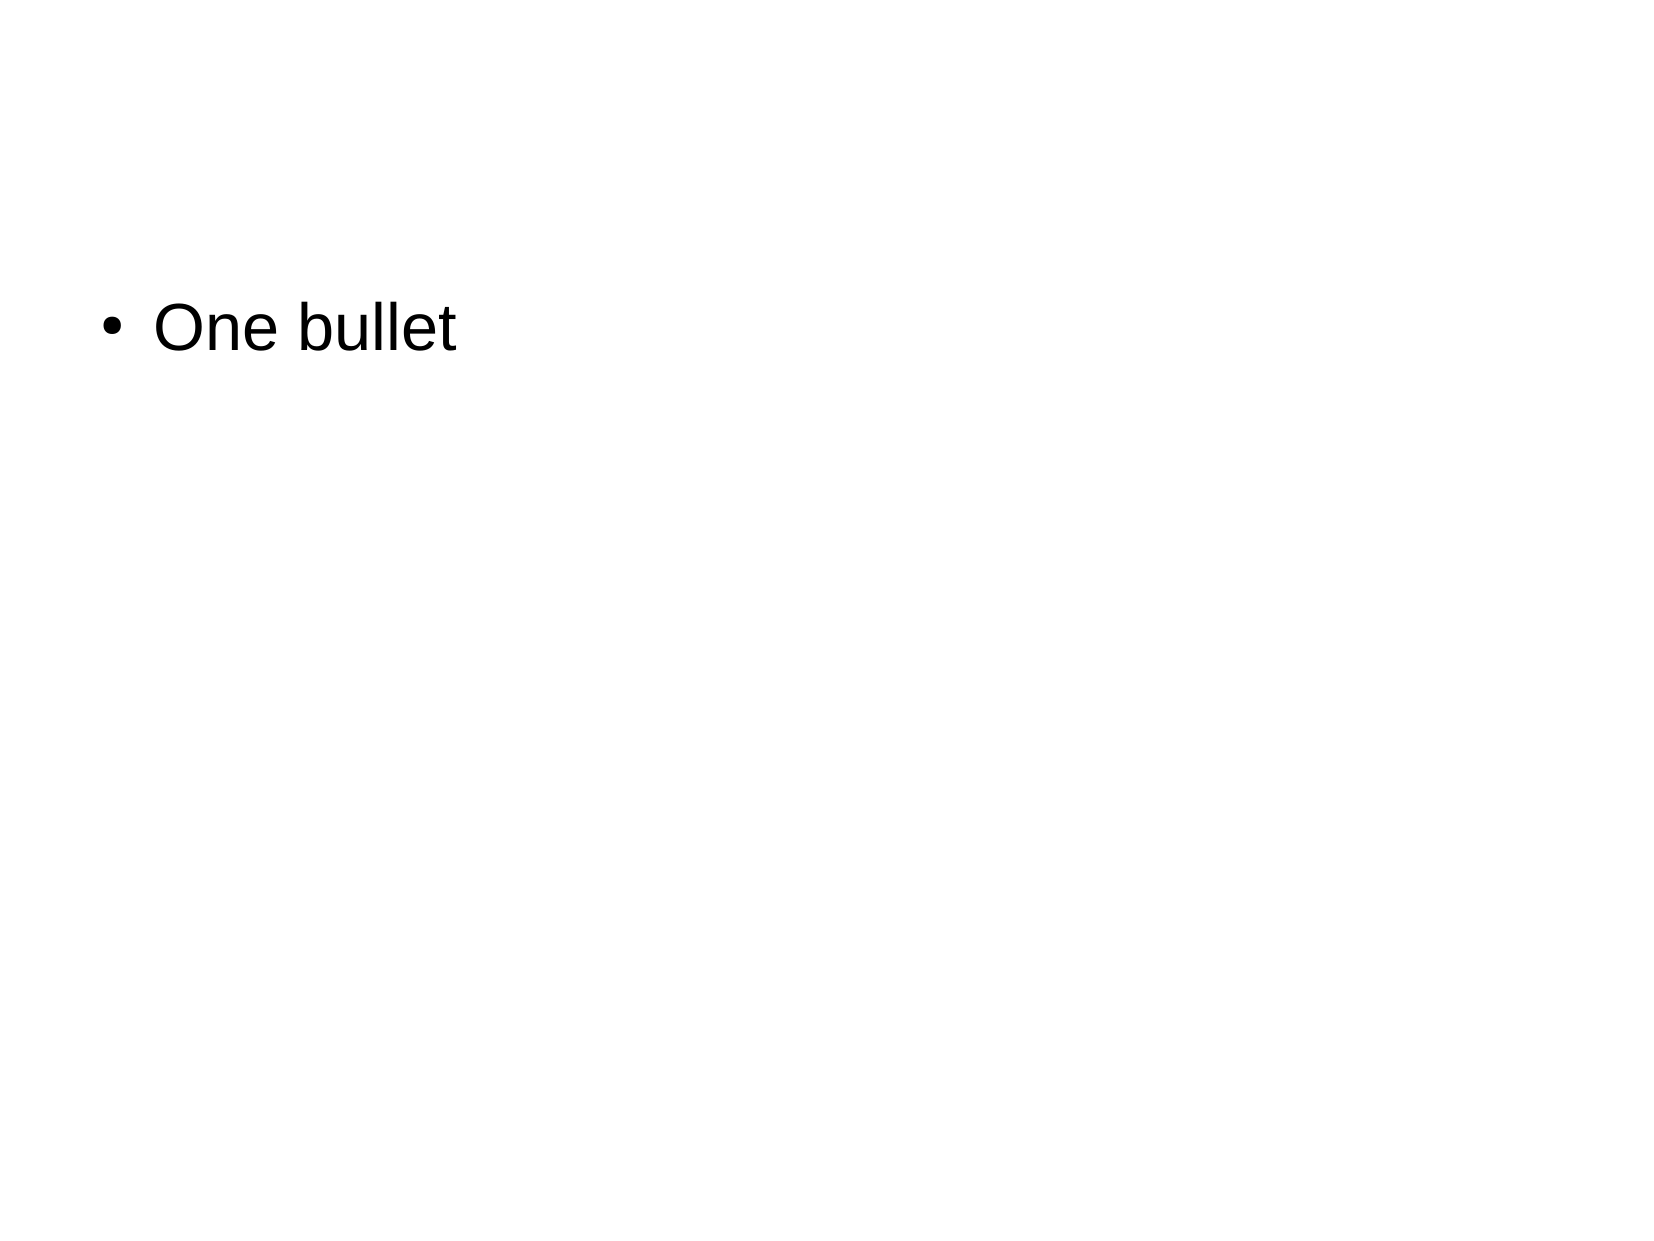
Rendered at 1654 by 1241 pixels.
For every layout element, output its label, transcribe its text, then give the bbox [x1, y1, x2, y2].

list One bullet [82, 290, 1538, 1010]
